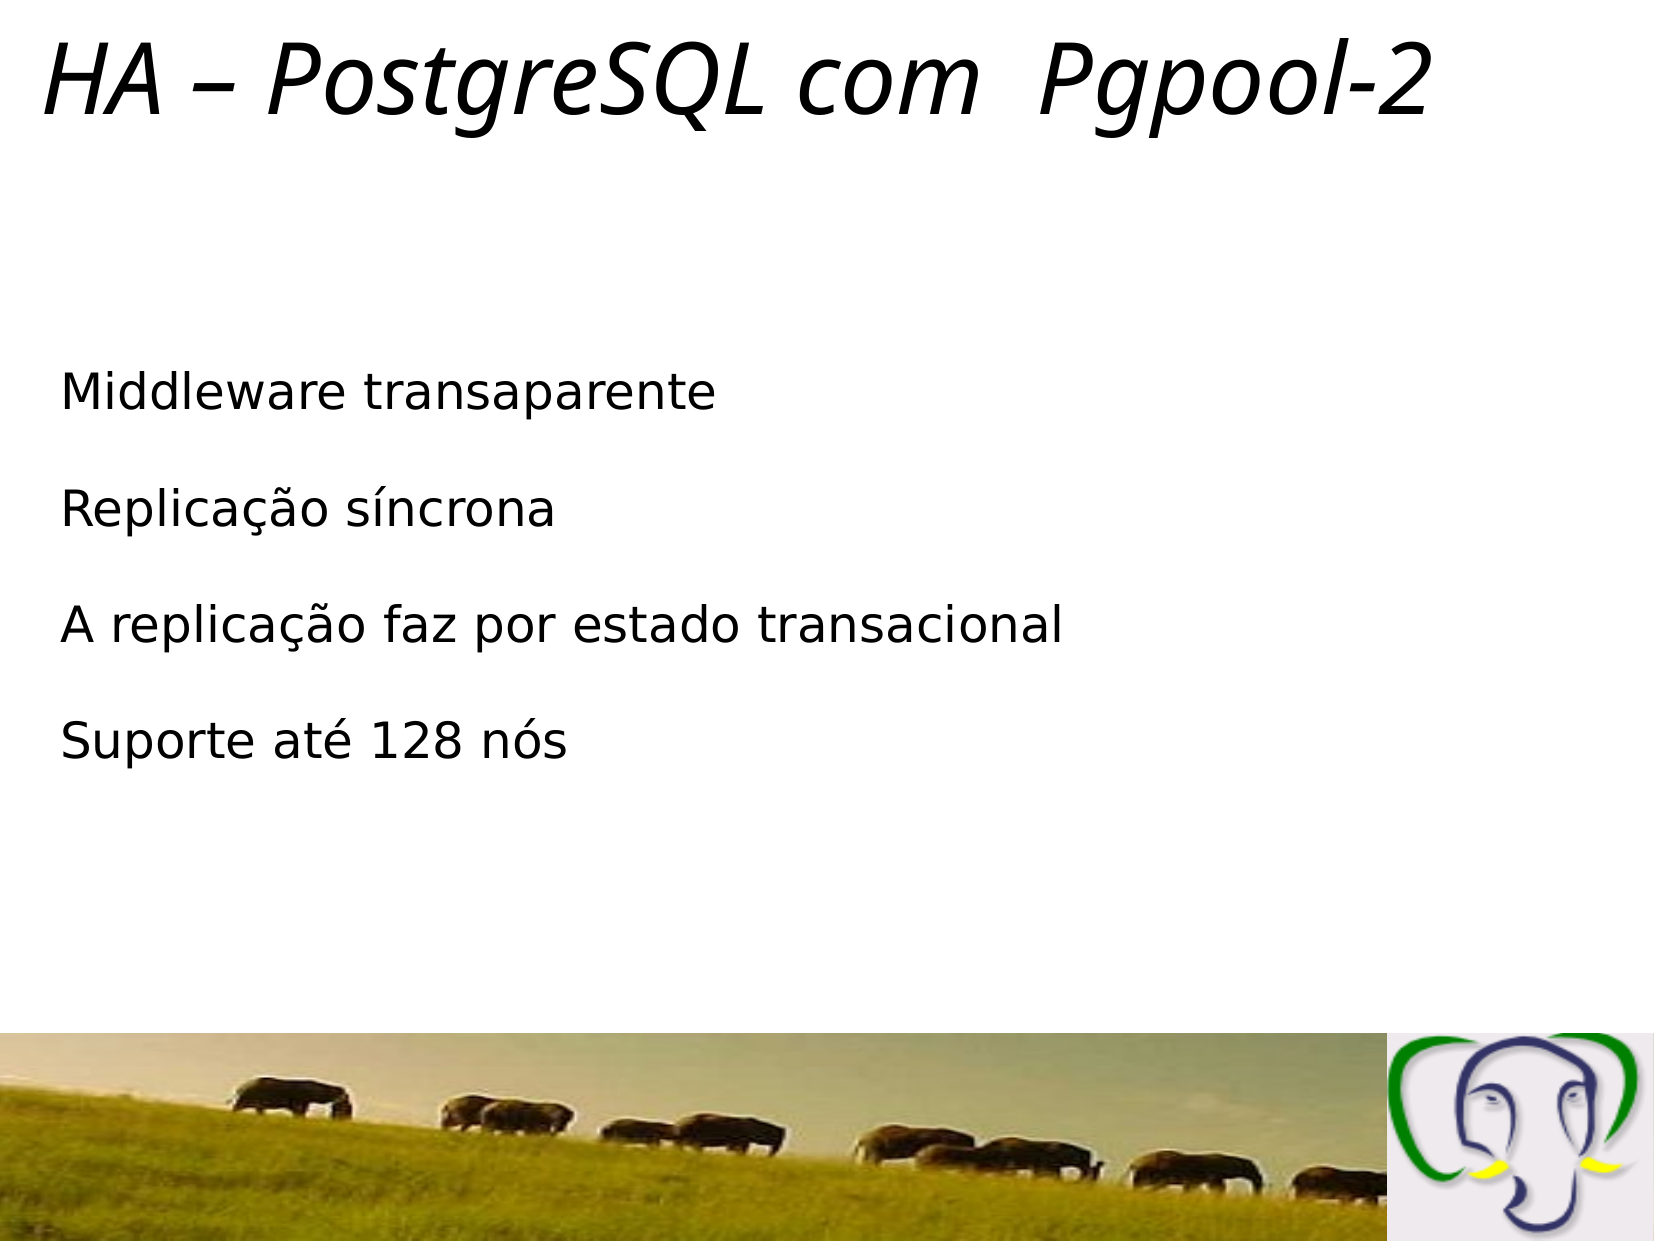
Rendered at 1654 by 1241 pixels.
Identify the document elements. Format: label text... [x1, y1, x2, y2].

text_box Middleware transaparente Replicação síncrona A replicação faz por estado transacional Suporte até 128 nós [29, 297, 1565, 895]
picture [0, 1033, 1654, 1241]
text_box HA – PostgreSQL com Pgpool-2 [0, 0, 1654, 207]
